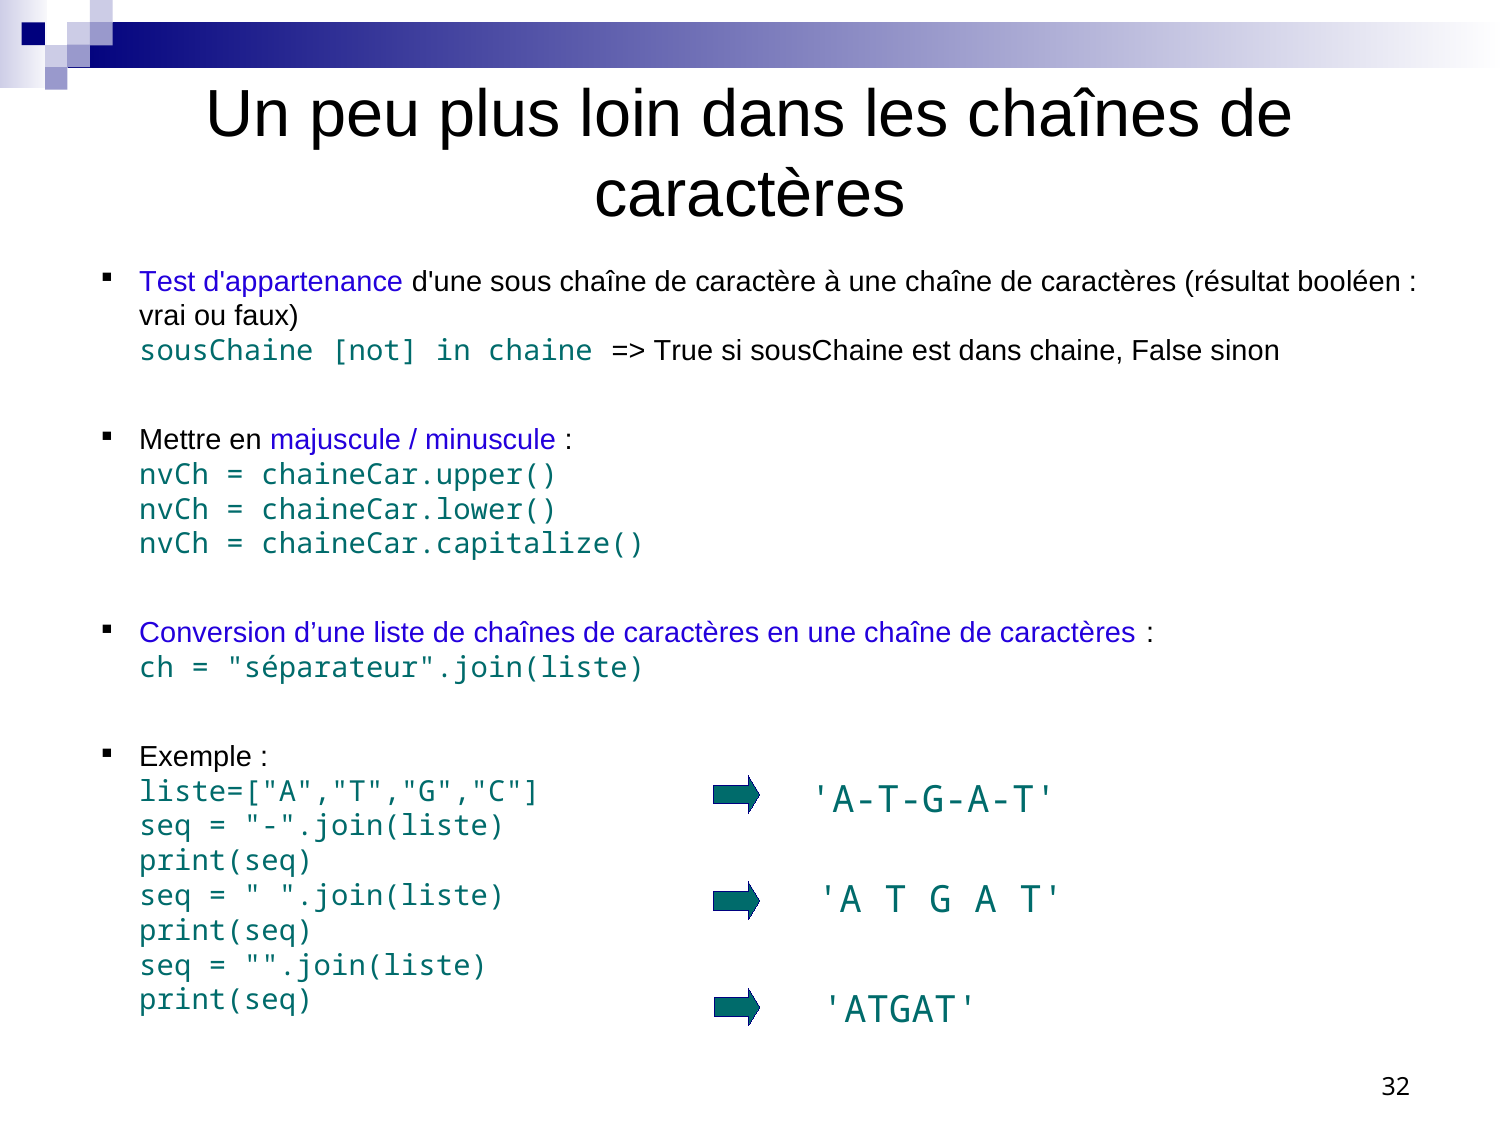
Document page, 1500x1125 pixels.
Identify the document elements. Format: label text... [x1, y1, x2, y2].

text_box 'A T G A T' [737, 867, 1137, 982]
text_box 'ATGAT' [741, 982, 1047, 1053]
list Test d'appartenance d'une sous chaîne de caractère à une chaîne de caractères (résultat booléen : vrai ou faux) sousChaine [not] in chaine => True si sousChaine est dans chaine, False sinon Mettre en majuscule / minuscule : nvCh = chaineCar.upper() nvCh = chaineCar.lower() nvCh = chaineCar.capitalize() Conversion d’une liste de chaînes de caractères en une chaîne de caractères : ch = "séparateur".join(liste) Exemple : liste=["A","T","G","C"] seq = "-".join(liste) print(seq) seq = " ".join(liste) print(seq) seq = "".join(liste) print(seq) [86, 254, 1448, 1034]
text_box 'A-T-G-A-T' [729, 767, 1155, 843]
title Un peu plus loin dans les chaînes de caractères [75, 62, 1426, 238]
text_box [714, 988, 760, 1026]
text_box [713, 775, 760, 814]
text_box [713, 881, 760, 920]
